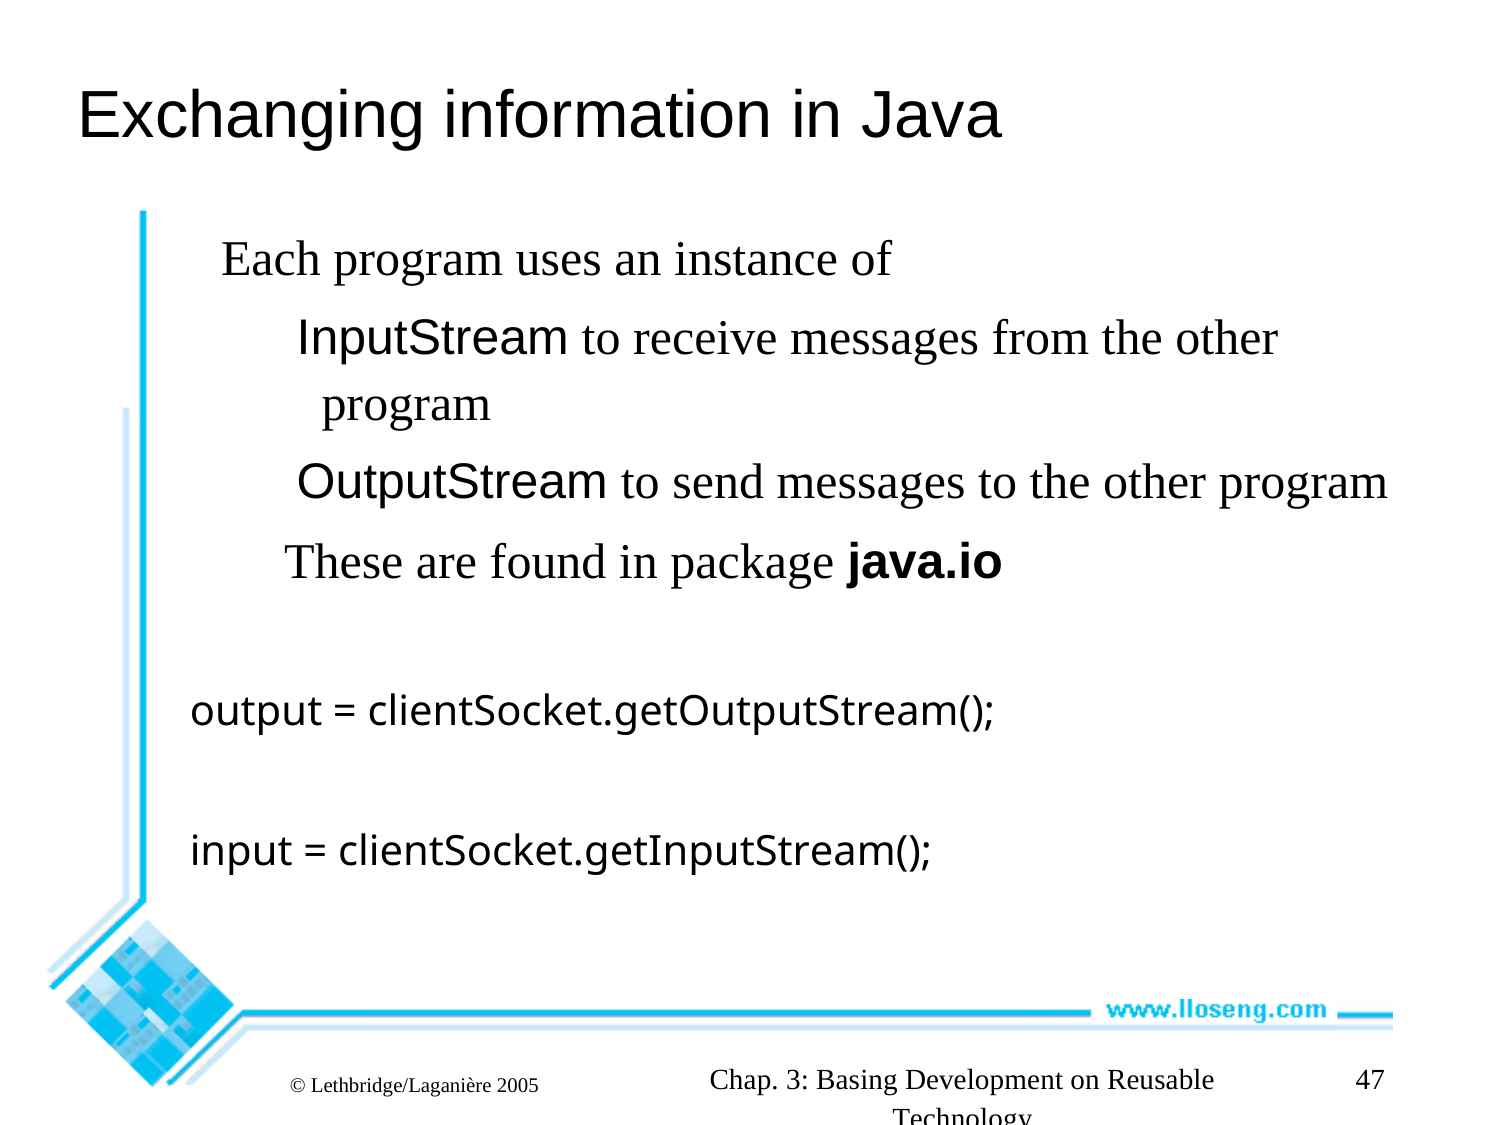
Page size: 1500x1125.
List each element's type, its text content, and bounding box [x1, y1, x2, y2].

text_box © Lethbridge/Laganière 2005 [275, 1062, 601, 1125]
text_box 15 [1325, 1050, 1401, 1125]
title Exchanging information in Java [62, 37, 1413, 188]
picture [35, 199, 1363, 1089]
list Each program uses an instance of InputStream to receive messages from the other program OutputStream to send messages to the other program These are found in package java.io output = clientSocket.getOutputStream(); input = clientSocket.getInputStream(); [174, 212, 1413, 1000]
text_box Chap. 3: Basing Development on Reusable Technology [624, 1050, 1300, 1125]
